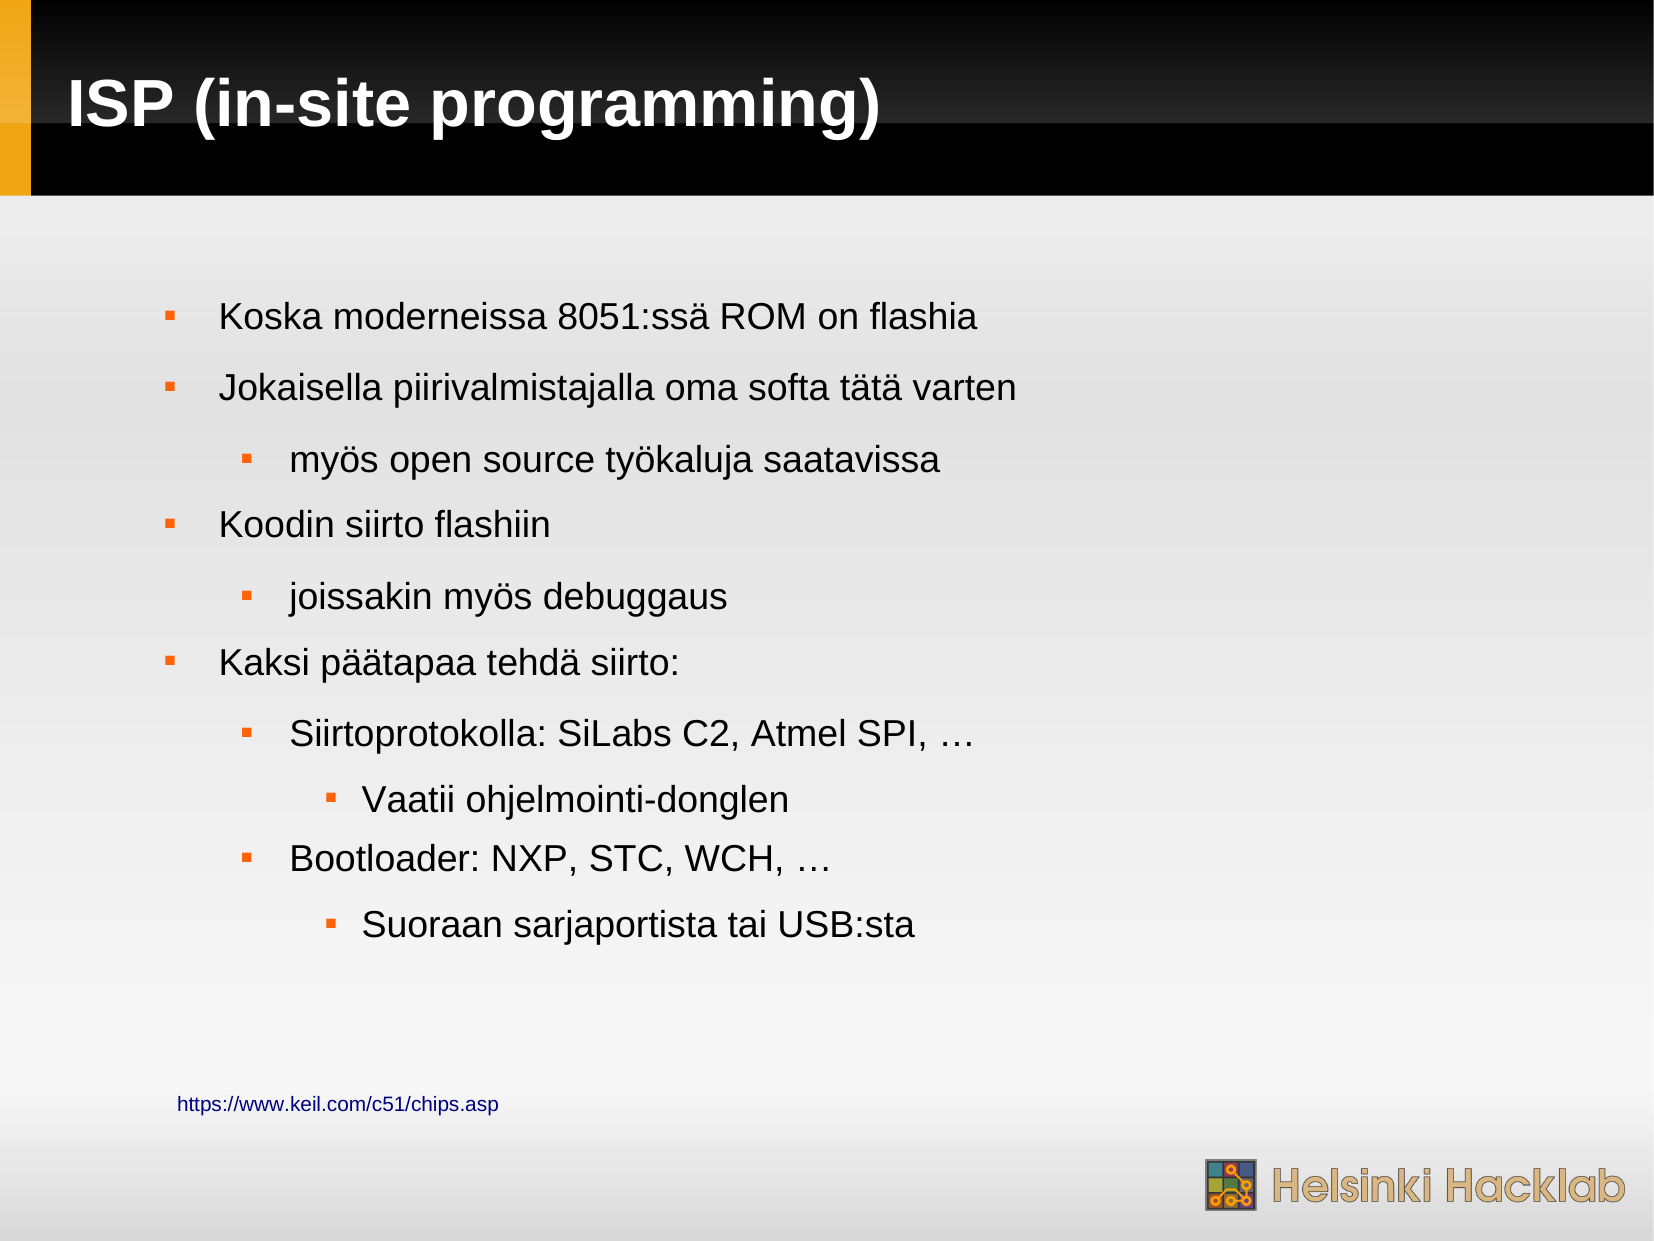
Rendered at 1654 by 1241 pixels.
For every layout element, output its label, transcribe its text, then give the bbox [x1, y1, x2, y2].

title ISP (in-site programming) [67, 0, 1556, 208]
text_box https://www.keil.com/c51/chips.asp [177, 1092, 562, 1123]
picture [0, 0, 1654, 1241]
list Koska moderneissa 8051:ssä ROM on flashia Jokaisella piirivalmistajalla oma softa tätä varten myös open source työkaluja saatavissa Koodin siirto flashiin joissakin myös debuggaus Kaksi päätapaa tehdä siirto: Siirtoprotokolla: SiLabs C2, Atmel SPI, … Vaatii ohjelmointi-donglen Bootloader: NXP, STC, WCH, … Suoraan sarjaportista tai USB:sta [147, 295, 1565, 1151]
